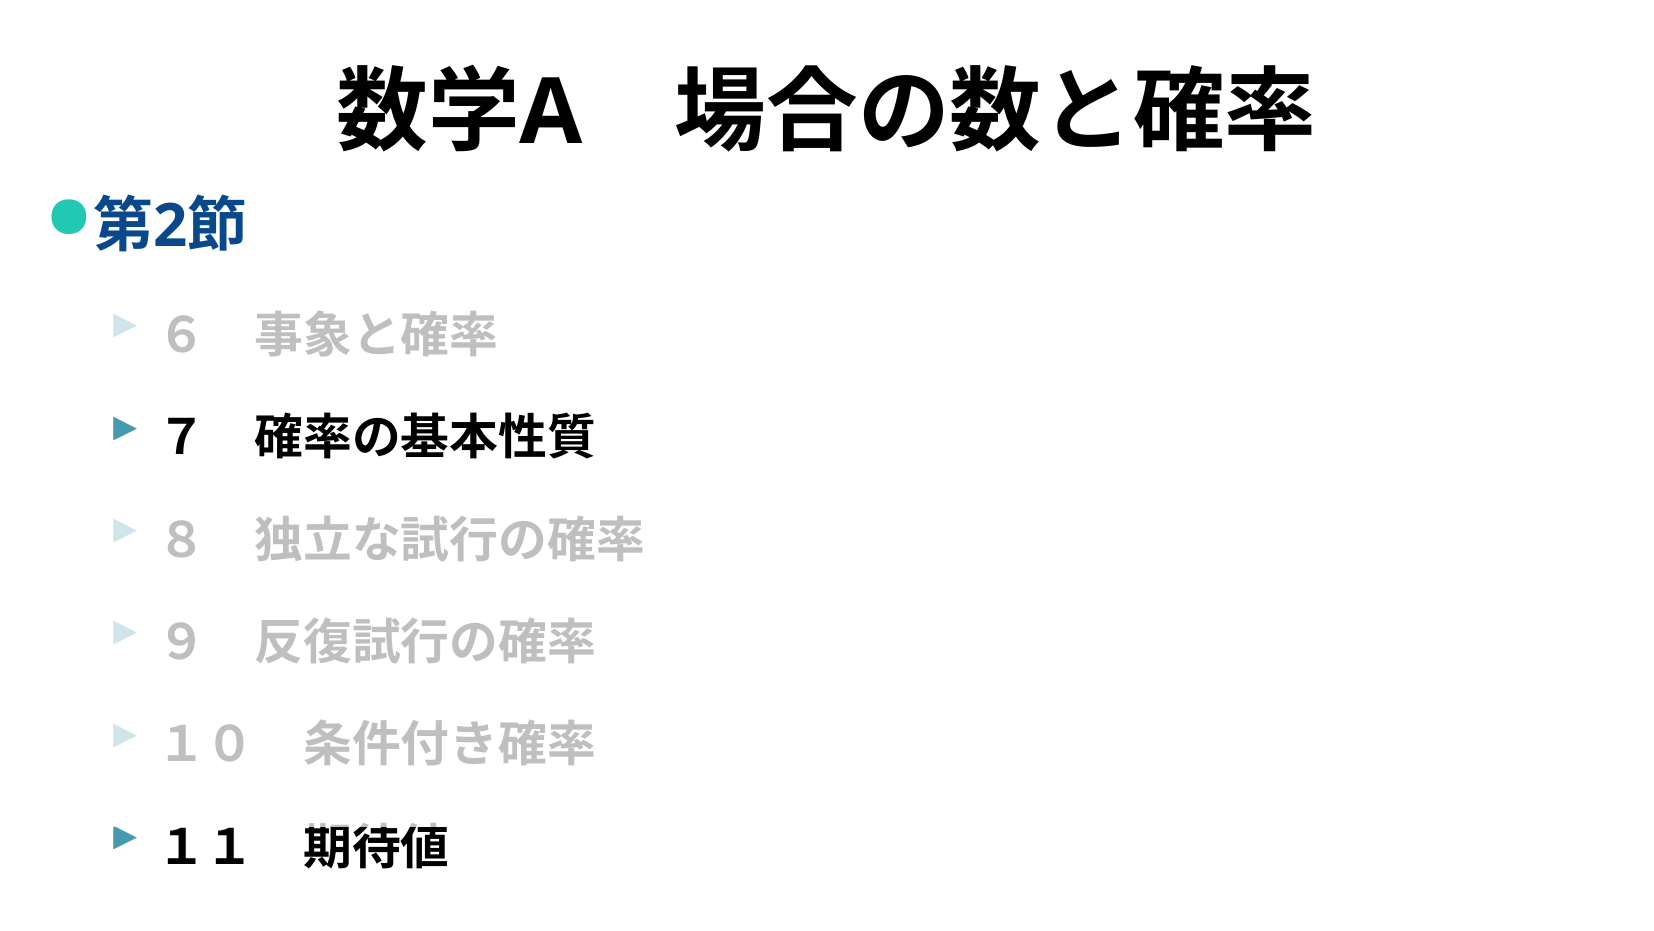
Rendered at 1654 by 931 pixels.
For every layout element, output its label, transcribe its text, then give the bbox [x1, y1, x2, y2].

text_box [59, 295, 1329, 384]
text_box [59, 472, 1329, 827]
title 数学A 場合の数と確率 [29, 29, 1625, 177]
list 第2節 ６ 事象と確率 ７ 確率の基本性質 ８ 独立な試行の確率 ９ 反復試行の確率 １０ 条件付き確率 １１ 期待値 [29, 177, 1625, 886]
